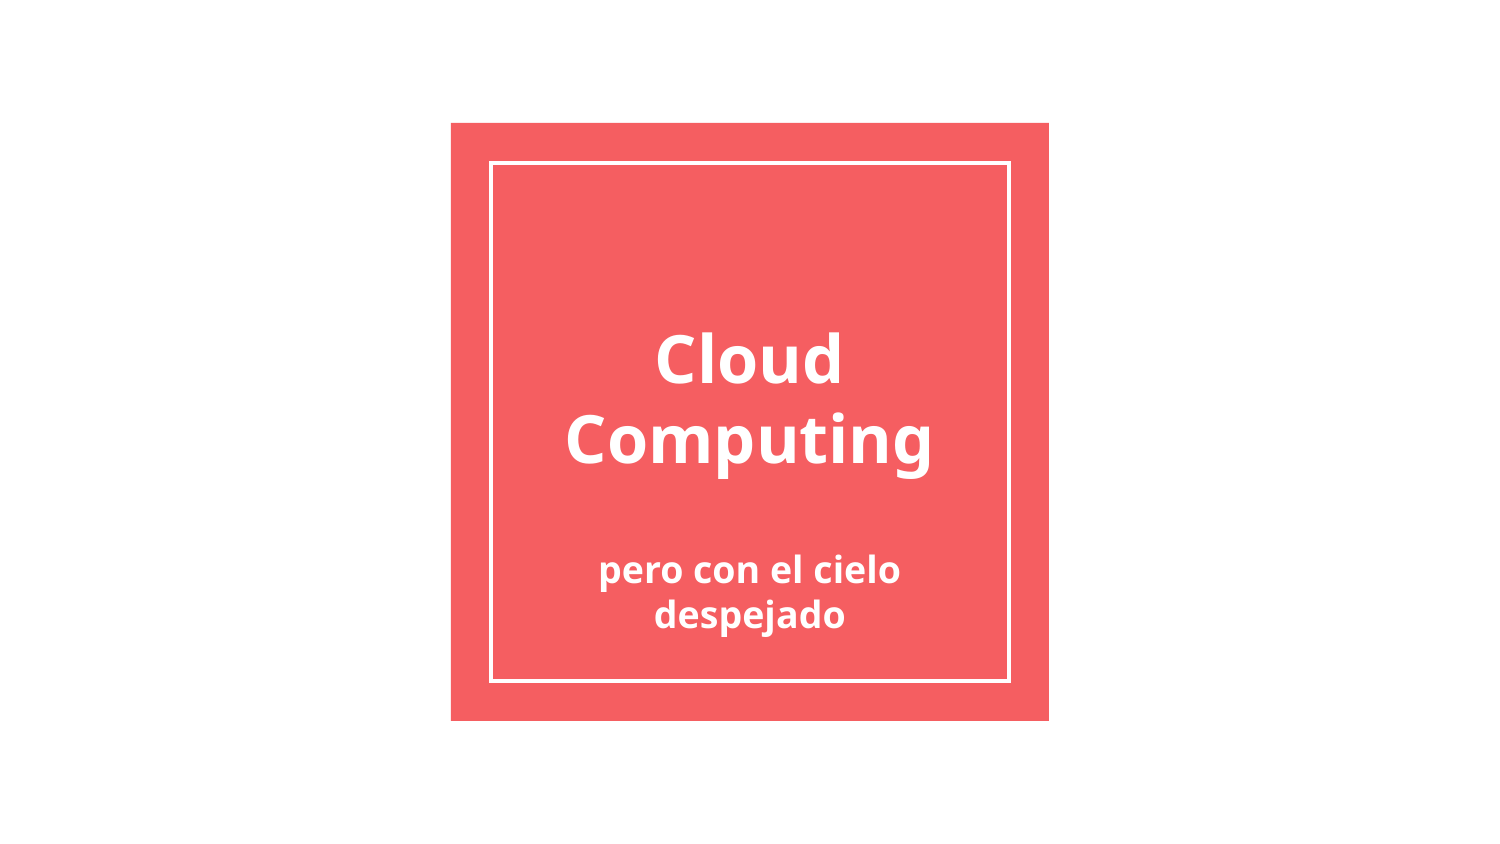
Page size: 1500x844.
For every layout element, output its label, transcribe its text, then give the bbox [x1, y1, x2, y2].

title Cloud Computing [507, 266, 993, 527]
subtitle pero con el cielo despejado [507, 535, 993, 651]
